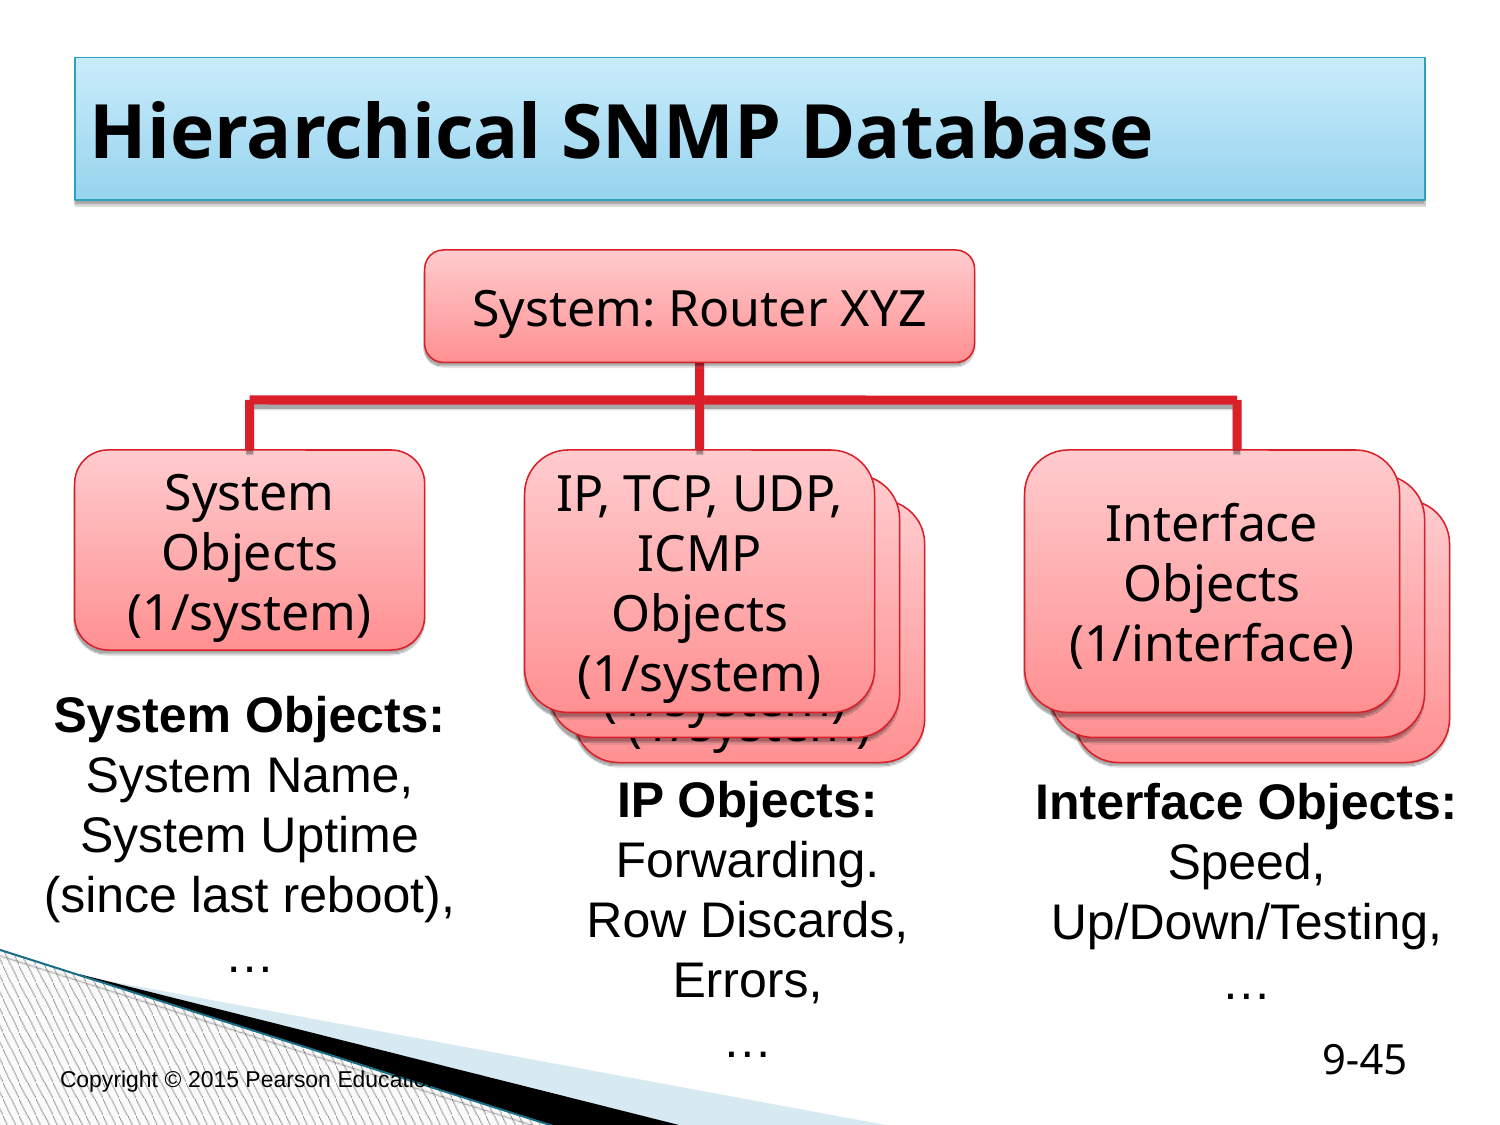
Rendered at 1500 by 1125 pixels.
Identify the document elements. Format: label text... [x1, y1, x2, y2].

text_box Interface Objects: Speed, Up/Down/Testing, … [1020, 762, 1473, 1018]
footer Copyright © 2015 Pearson Education, Inc. [37, 1050, 513, 1100]
picture [0, 952, 543, 1125]
text_box System: Router XYZ [424, 249, 975, 363]
text_box IP, TCP, UDP, ICMP Objects (1/system) [552, 478, 900, 738]
text_box Interface Objects (1/interface) [1024, 449, 1400, 713]
text_box System Objects (1/system) [74, 449, 425, 651]
slide_number 9-<number> [1287, 1037, 1423, 1098]
title Hierarchical SNMP Database [75, 57, 1425, 200]
text_box Interface Objects (1/interface) [1052, 478, 1425, 738]
text_box IP Objects: Forwarding. Row Discards, Errors, … [571, 760, 924, 1076]
text_box Interface Objects (1/interface) [1077, 503, 1450, 762]
text_box System Objects: System Name, System Uptime (since last reboot), … [28, 674, 471, 990]
text_box IP, TCP, UDP, ICMP Objects (1/system) [524, 449, 875, 713]
text_box IP, TCP, UDP, ICMP Objects (1/system) [577, 503, 925, 760]
